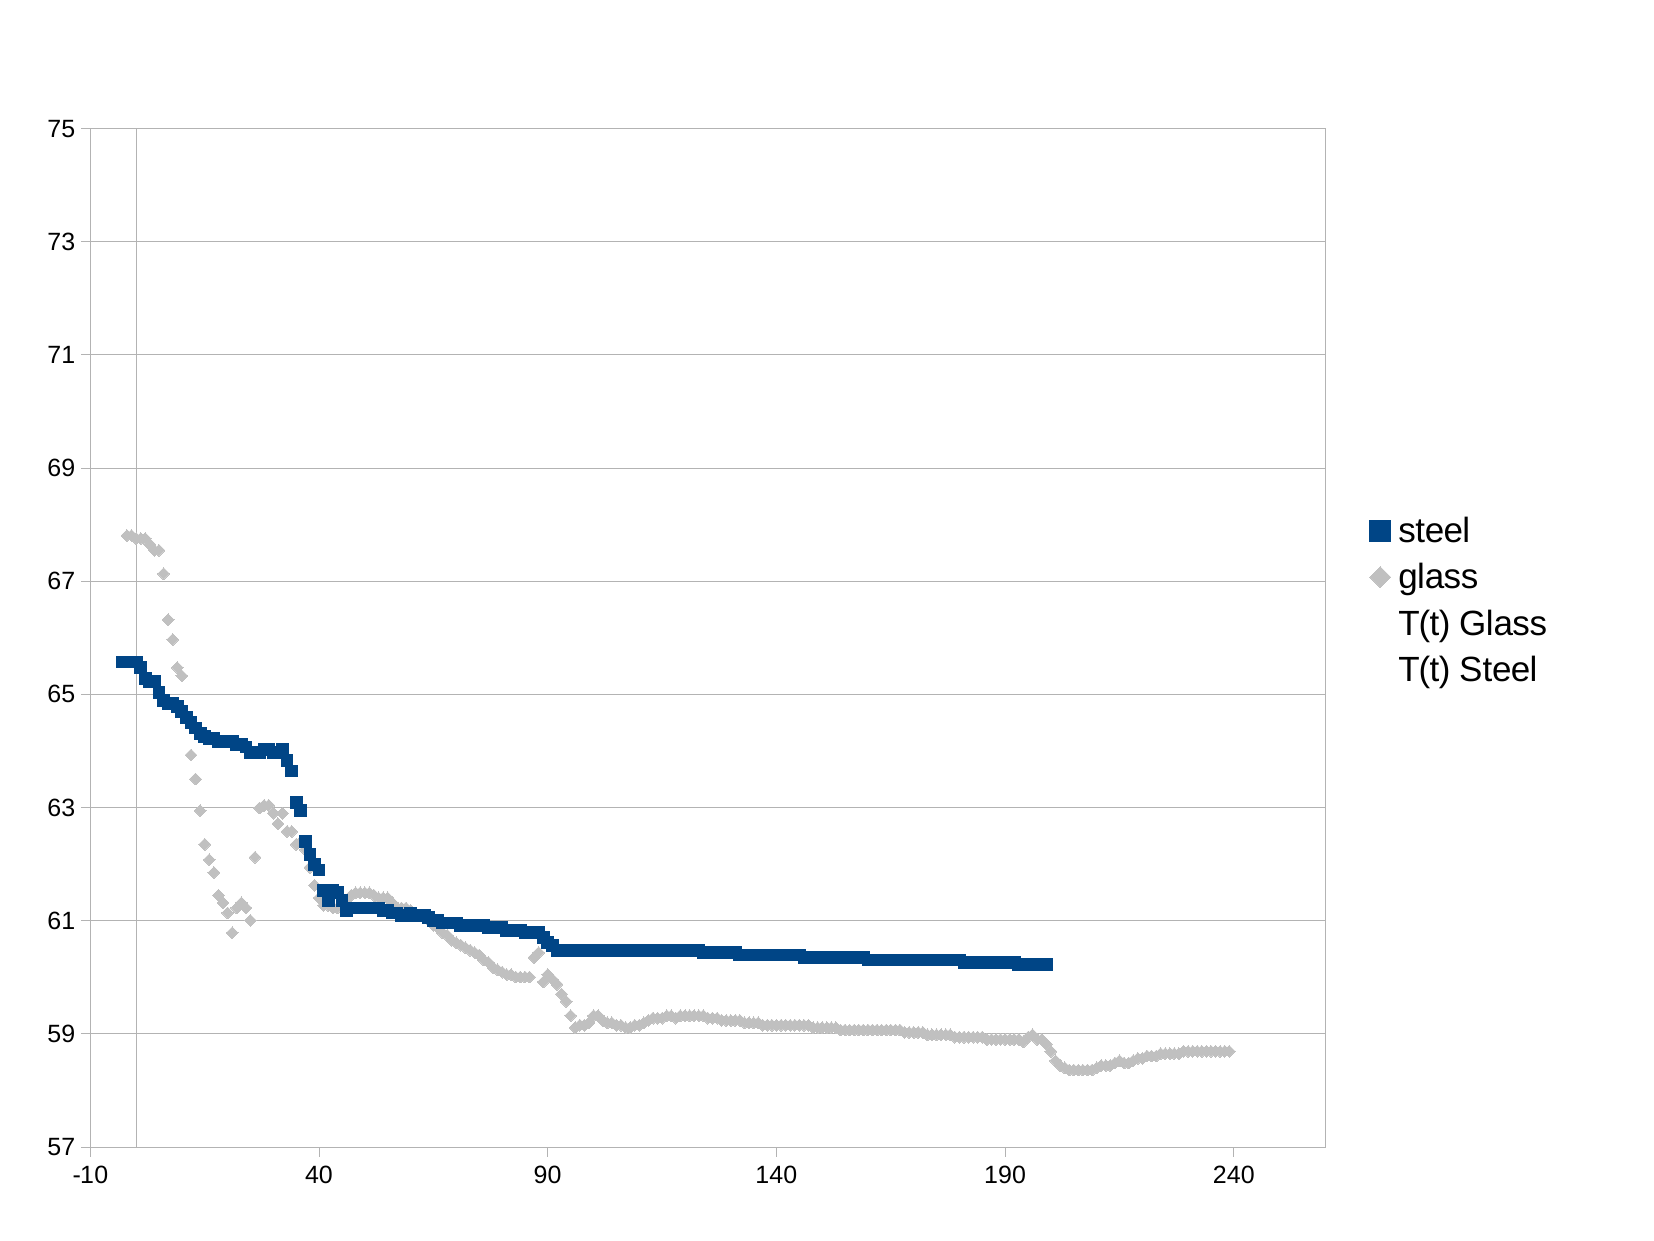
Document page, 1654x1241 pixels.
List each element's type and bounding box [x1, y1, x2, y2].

chart [14, 20, 1651, 1238]
